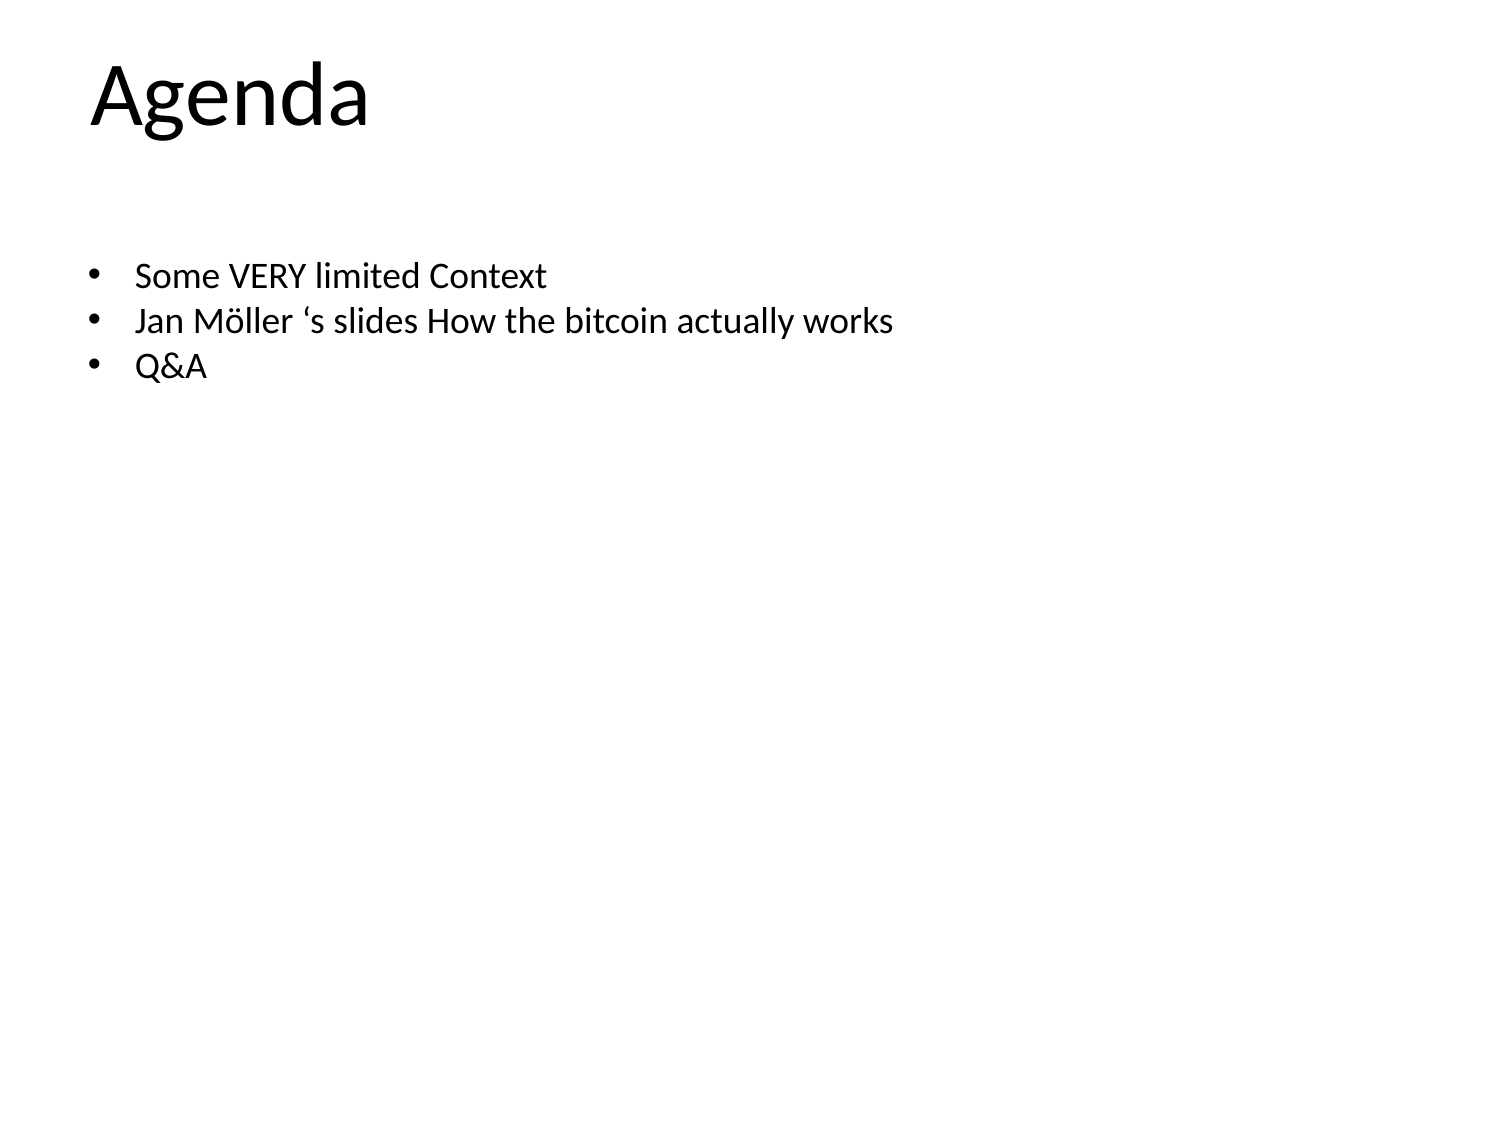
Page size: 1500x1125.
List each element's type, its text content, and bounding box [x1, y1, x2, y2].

list Some VERY limited Context Jan Möller ‘s slides How the bitcoin actually works Q&A [87, 251, 1413, 388]
title Agenda [90, 33, 1410, 145]
